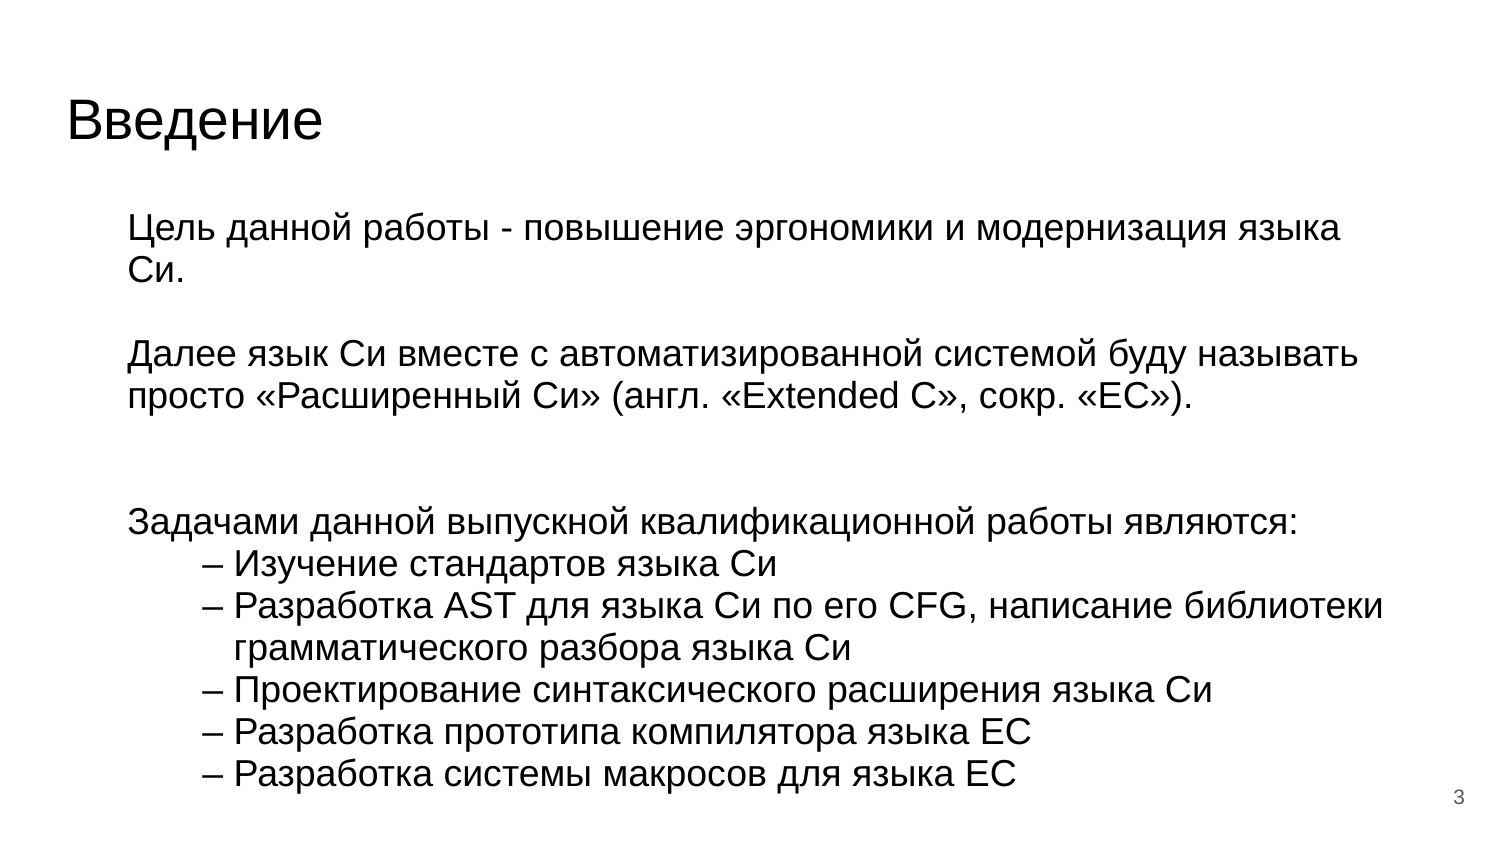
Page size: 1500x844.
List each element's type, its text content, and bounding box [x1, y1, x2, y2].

text_box Цель данной работы - повышение эргономики и модернизация языка Си. Далее язык Си вместе с автоматизированной системой буду называть просто «Расширенный Си» (англ. «Extended C», сокр. «EC»). Задачами данной выпускной квалификационной работы являются: – Изучение стандартов языка Си – Разработка AST для языка Си по его CFG, написание библиотеки грамматического разбора языка Си – Проектирование синтаксического расширения языка Си – Разработка прототипа компилятора языка EC – Разработка системы макросов для языка EC [112, 199, 1426, 844]
title Введение [51, 72, 1449, 167]
